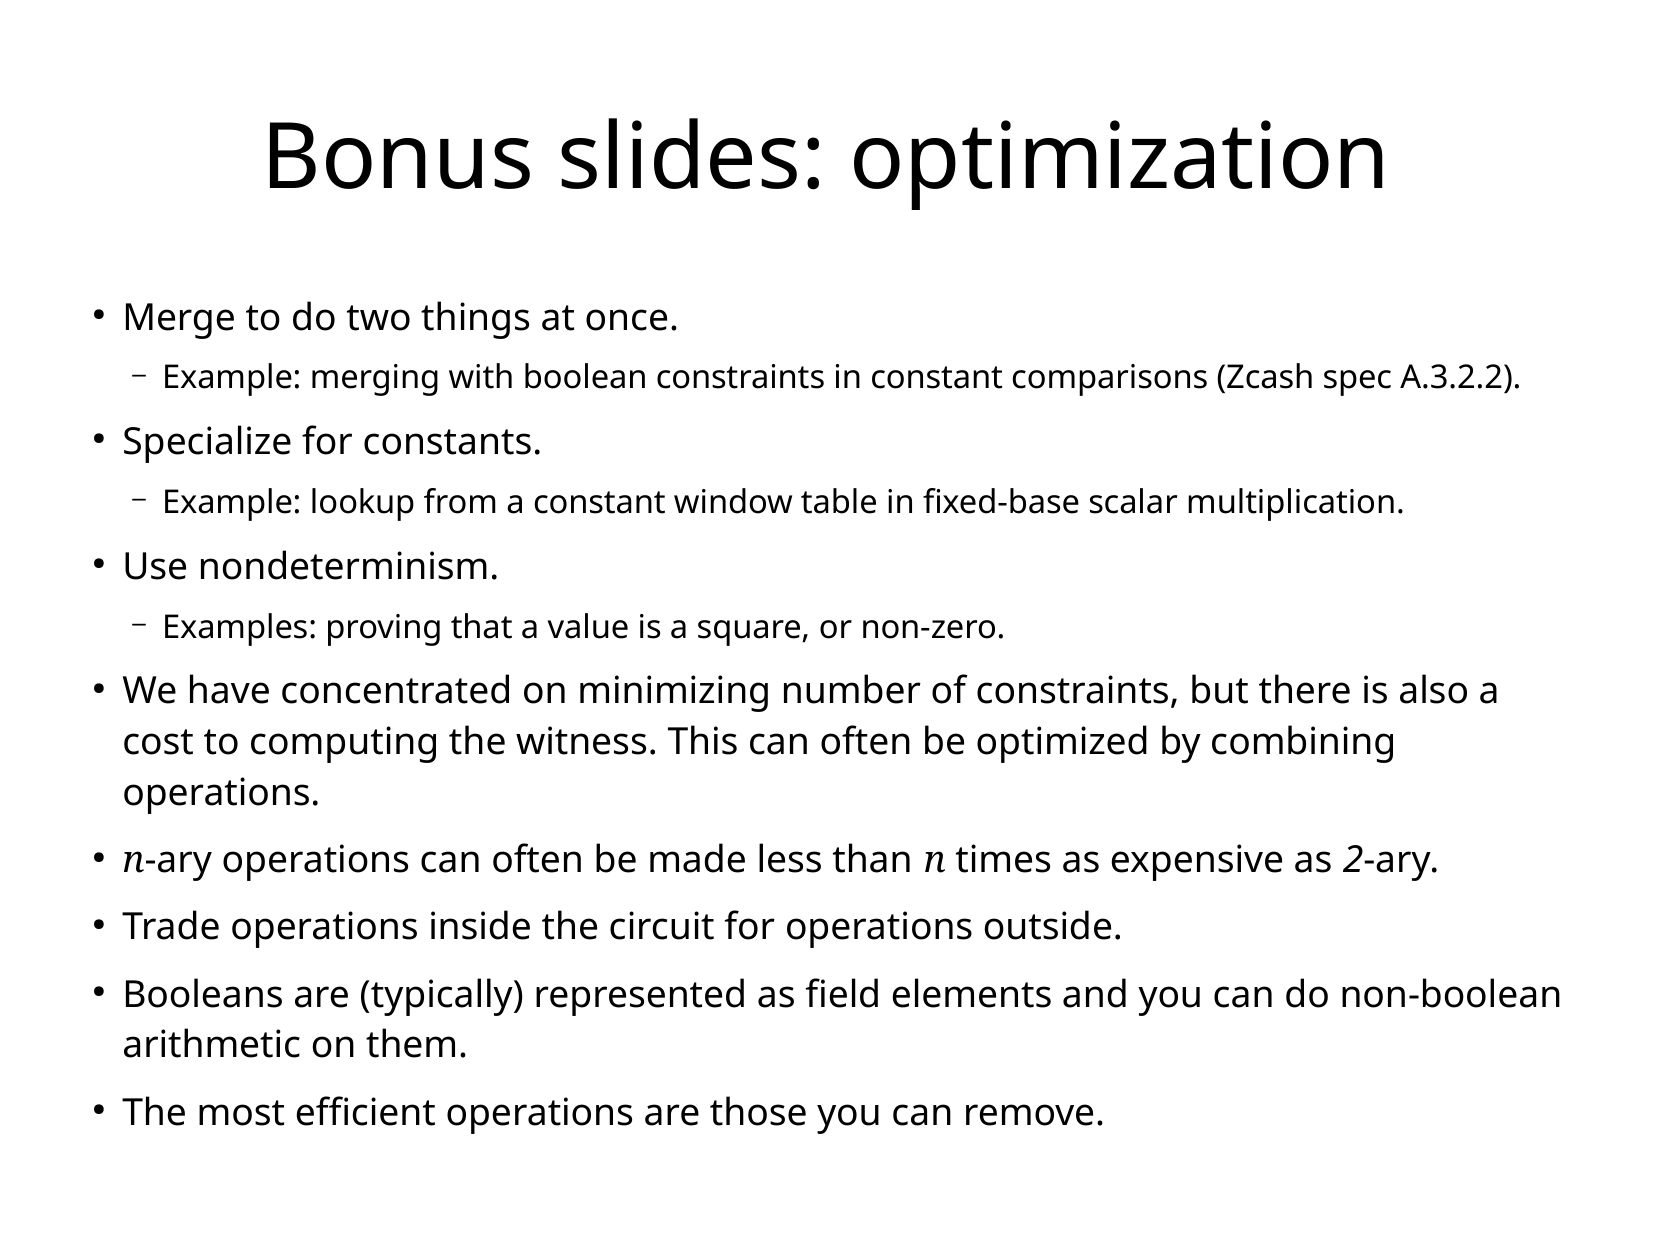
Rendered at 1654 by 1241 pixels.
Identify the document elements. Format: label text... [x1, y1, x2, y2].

title Bonus slides: optimization [82, 49, 1571, 257]
list Merge to do two things at once. Example: merging with boolean constraints in constant comparisons (Zcash spec A.3.2.2). Specialize for constants. Example: lookup from a constant window table in fixed-base scalar multiplication. Use nondeterminism. Examples: proving that a value is a square, or non-zero. We have concentrated on minimizing number of constraints, but there is also a cost to computing the witness. This can often be optimized by combining operations. n-ary operations can often be made less than n times as expensive as 2-ary. Trade operations inside the circuit for operations outside. Booleans are (typically) represented as field elements and you can do non-boolean arithmetic on them. The most efficient operations are those you can remove. [82, 290, 1571, 1146]
